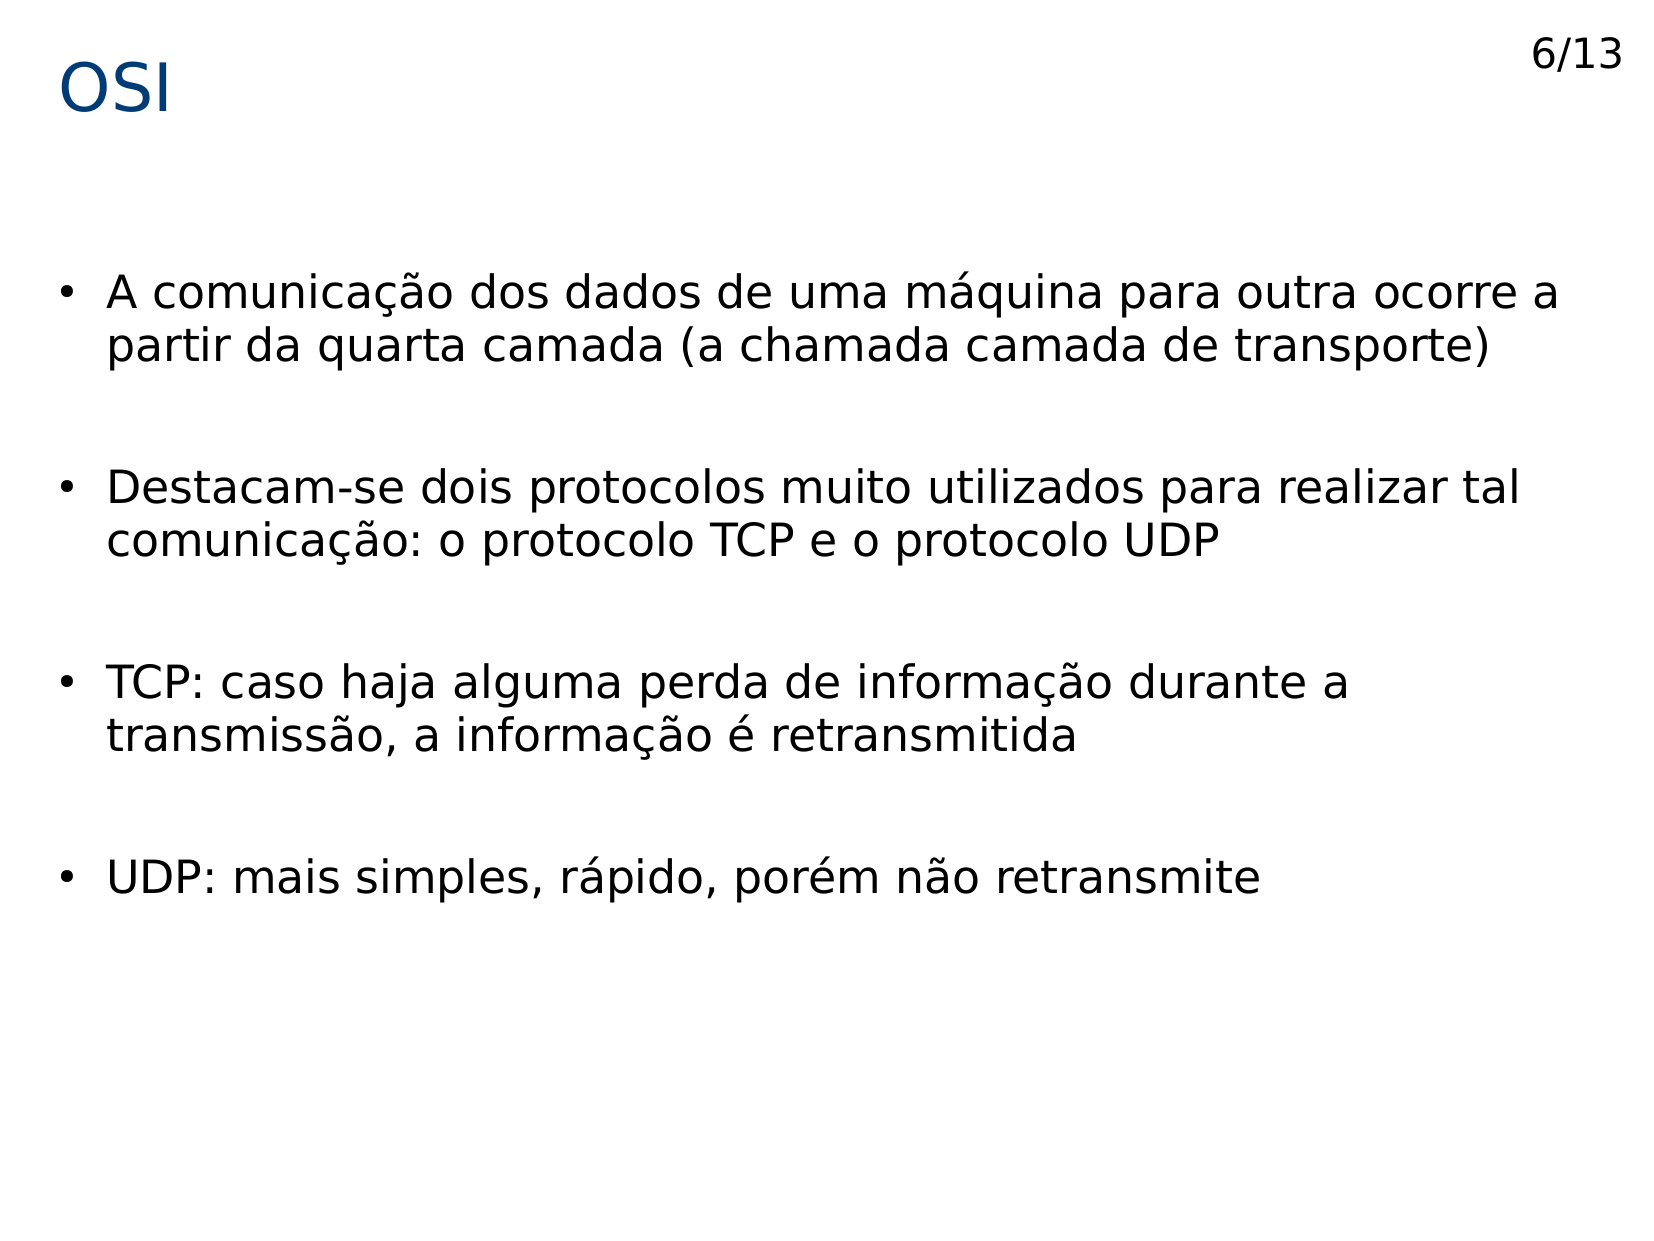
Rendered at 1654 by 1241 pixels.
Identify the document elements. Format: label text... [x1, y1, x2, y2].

list A comunicação dos dados de uma máquina para outra ocorre a partir da quarta camada (a chamada camada de transporte) Destacam-se dois protocolos muito utilizados para realizar tal comunicação: o protocolo TCP e o protocolo UDP TCP: caso haja alguma perda de informação durante a transmissão, a informação é retransmitida UDP: mais simples, rápido, porém não retransmite [59, 265, 1625, 1211]
title OSI [59, 29, 1506, 148]
